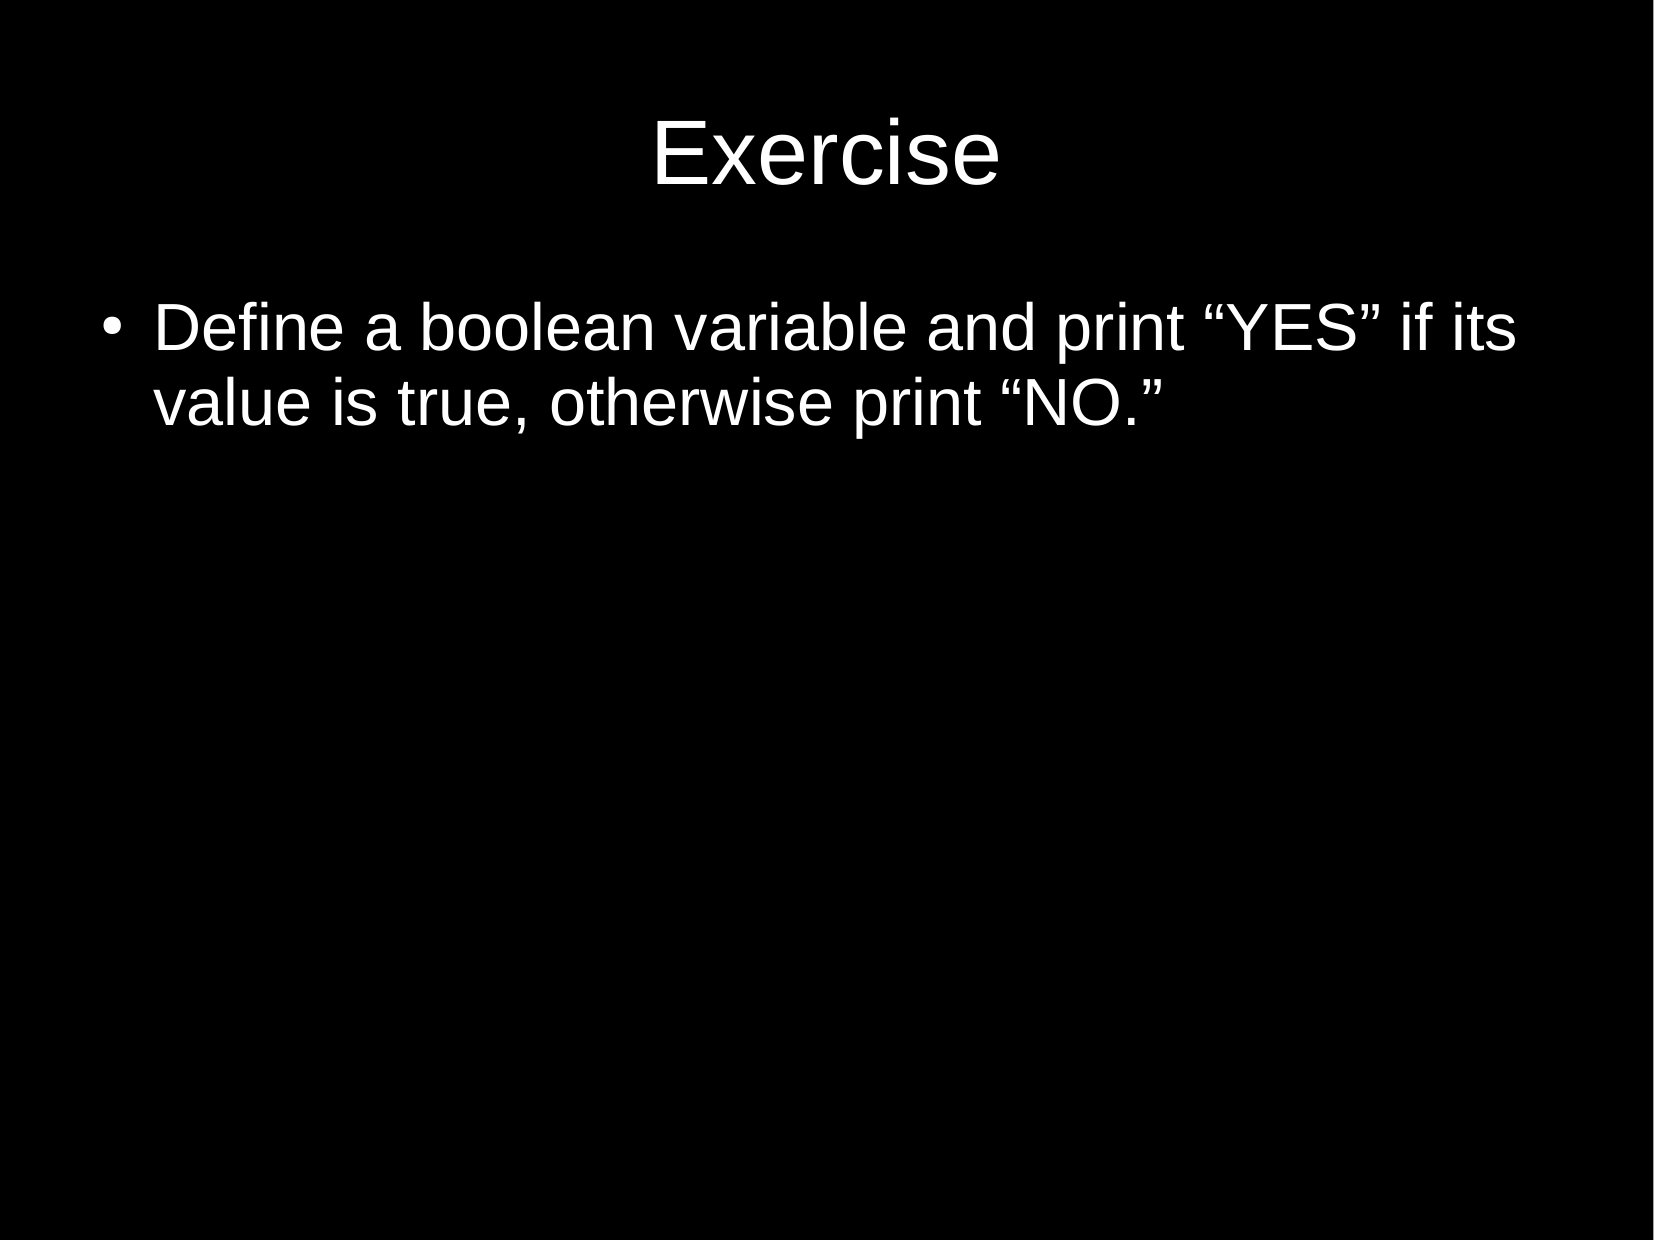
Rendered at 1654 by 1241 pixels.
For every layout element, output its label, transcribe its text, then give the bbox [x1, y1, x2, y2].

list Define a boolean variable and print “YES” if its value is true, otherwise print “NO.” [82, 290, 1571, 1010]
title Exercise [82, 49, 1571, 257]
